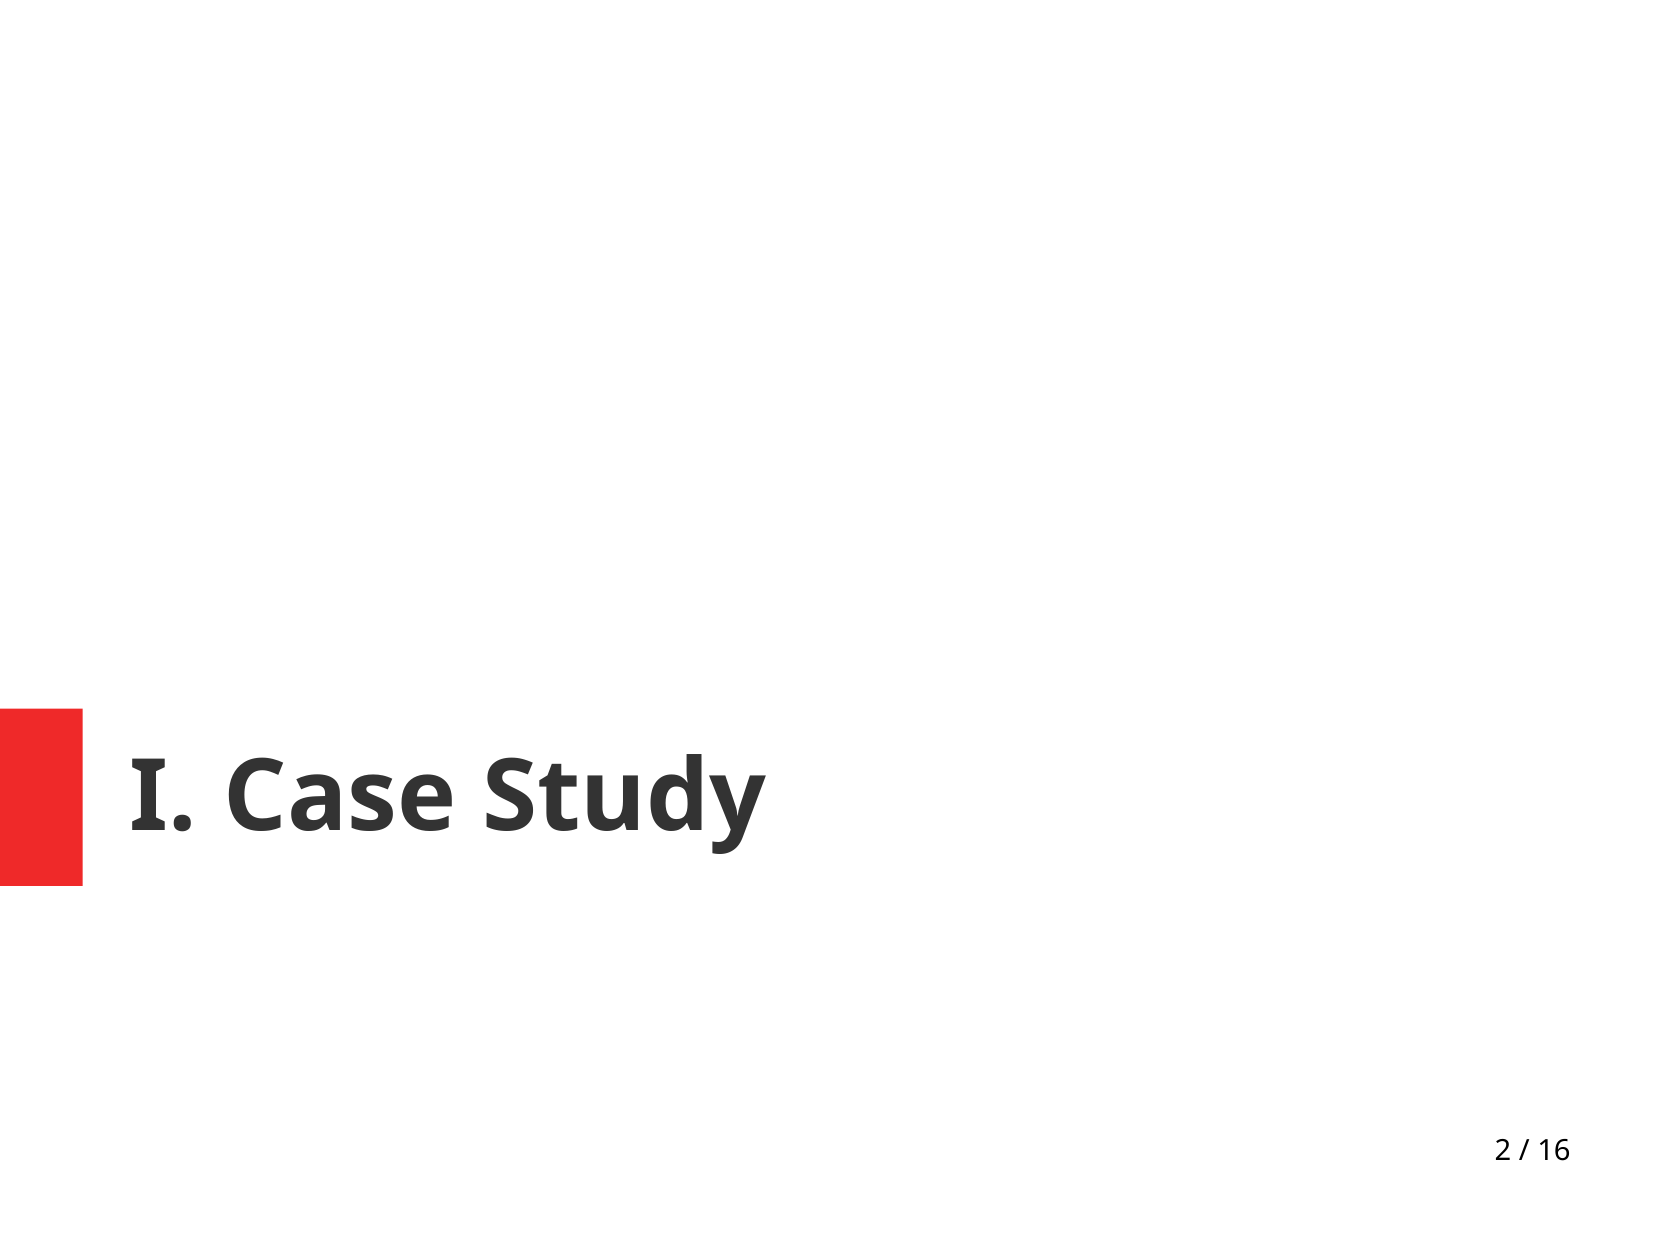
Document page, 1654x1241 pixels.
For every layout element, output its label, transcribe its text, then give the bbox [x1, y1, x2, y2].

title I. Case Study [129, 673, 1536, 910]
